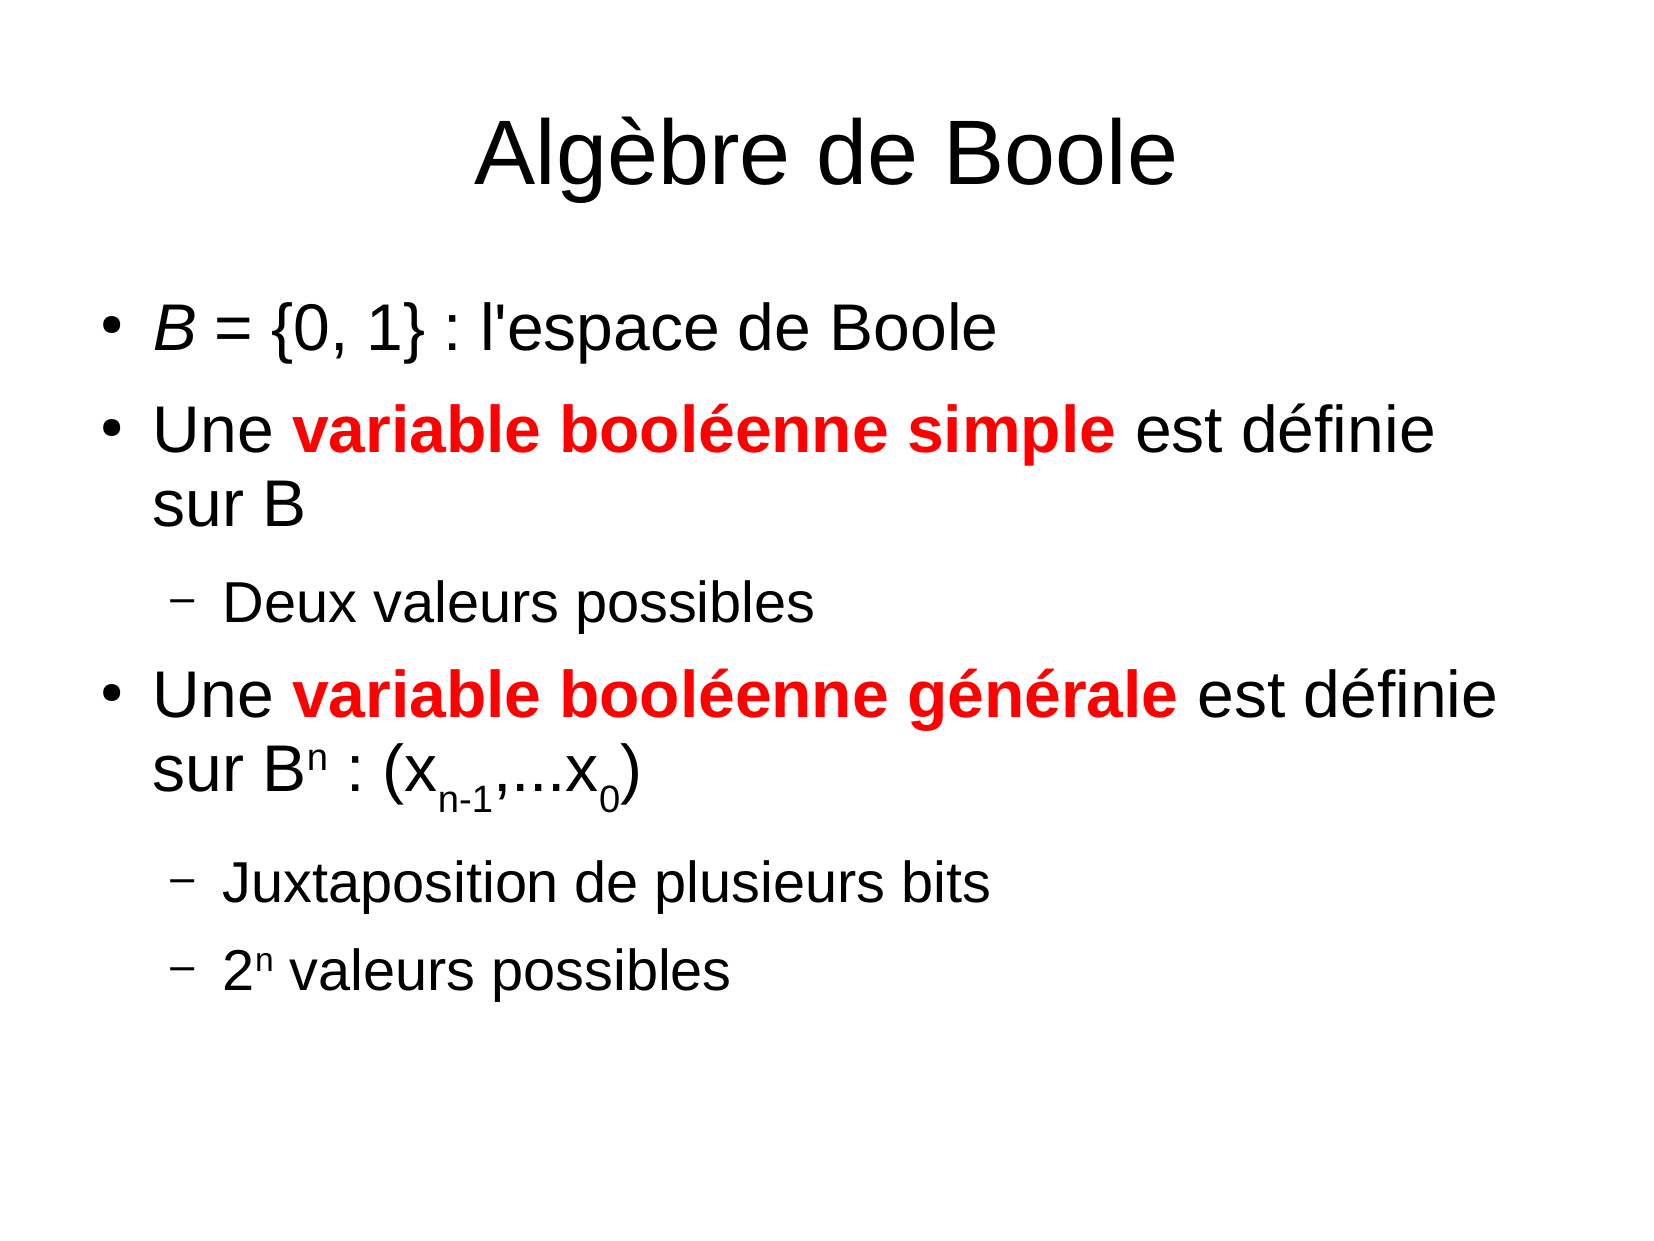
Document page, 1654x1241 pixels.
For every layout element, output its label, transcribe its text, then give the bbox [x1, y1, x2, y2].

title Algèbre de Boole [82, 49, 1571, 257]
list B = {0, 1} : l'espace de Boole Une variable booléenne simple est définie sur B Deux valeurs possibles Une variable booléenne générale est définie sur Bn : (xn-1,...x0) Juxtaposition de plusieurs bits 2n valeurs possibles [82, 290, 1538, 1010]
